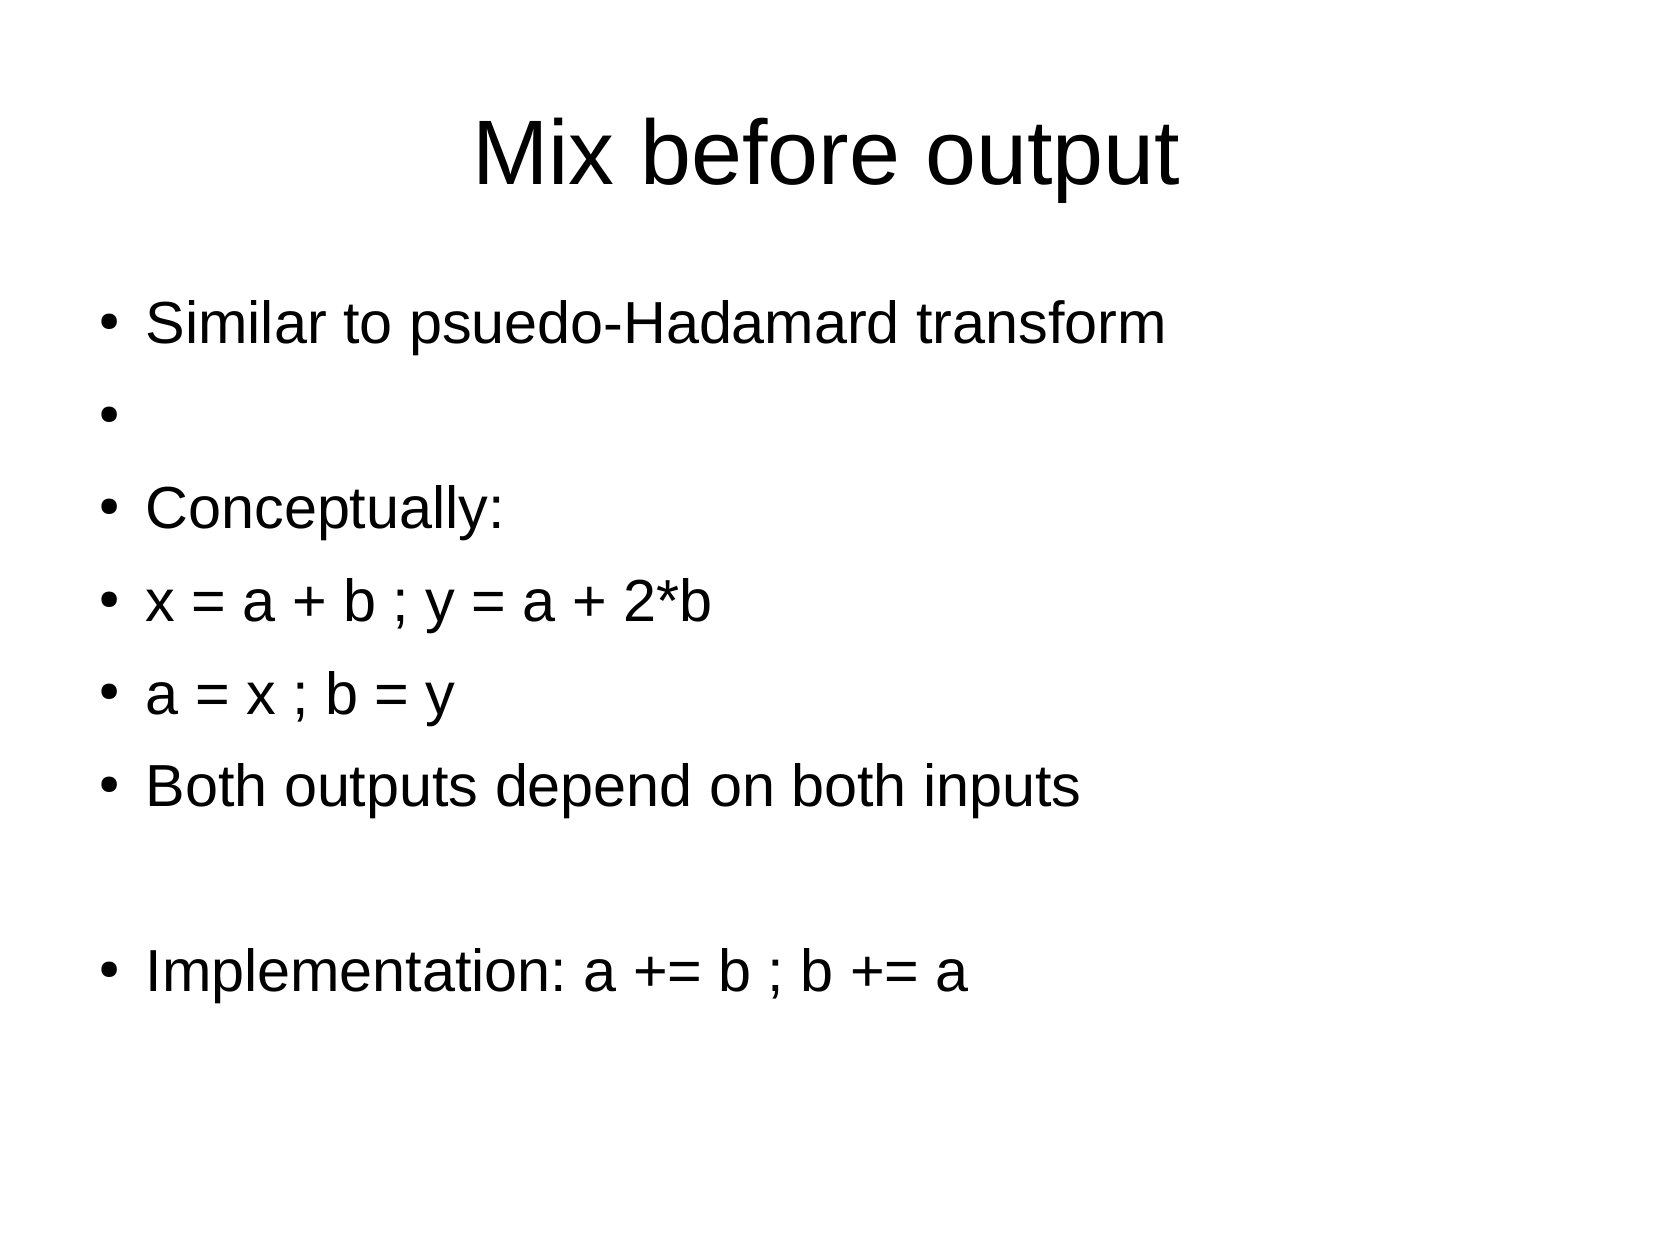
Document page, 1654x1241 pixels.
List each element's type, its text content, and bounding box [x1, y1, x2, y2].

list Similar to psuedo-Hadamard transform Conceptually: x = a + b ; y = a + 2*b a = x ; b = y Both outputs depend on both inputs Implementation: a += b ; b += a [82, 290, 1571, 1010]
title Mix before output [82, 49, 1571, 257]
